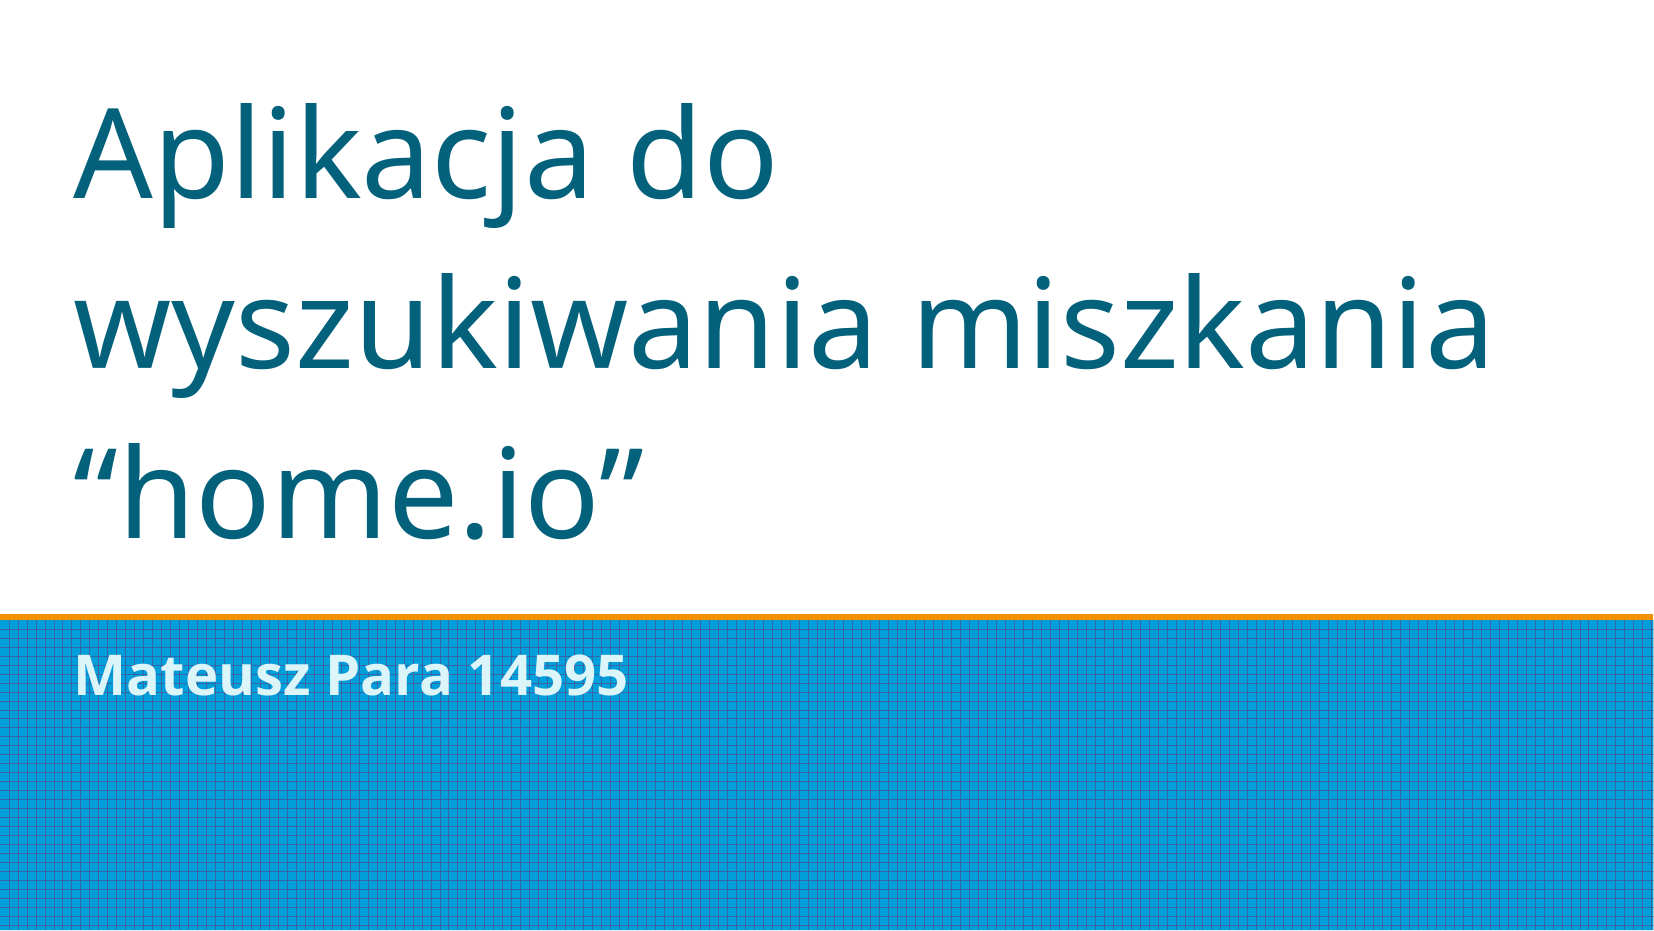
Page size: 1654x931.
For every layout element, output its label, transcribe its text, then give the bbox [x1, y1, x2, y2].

title Aplikacja do wyszukiwania miszkania “home.io” [73, 44, 1551, 576]
subtitle Mateusz Para 14595 [73, 634, 1551, 827]
